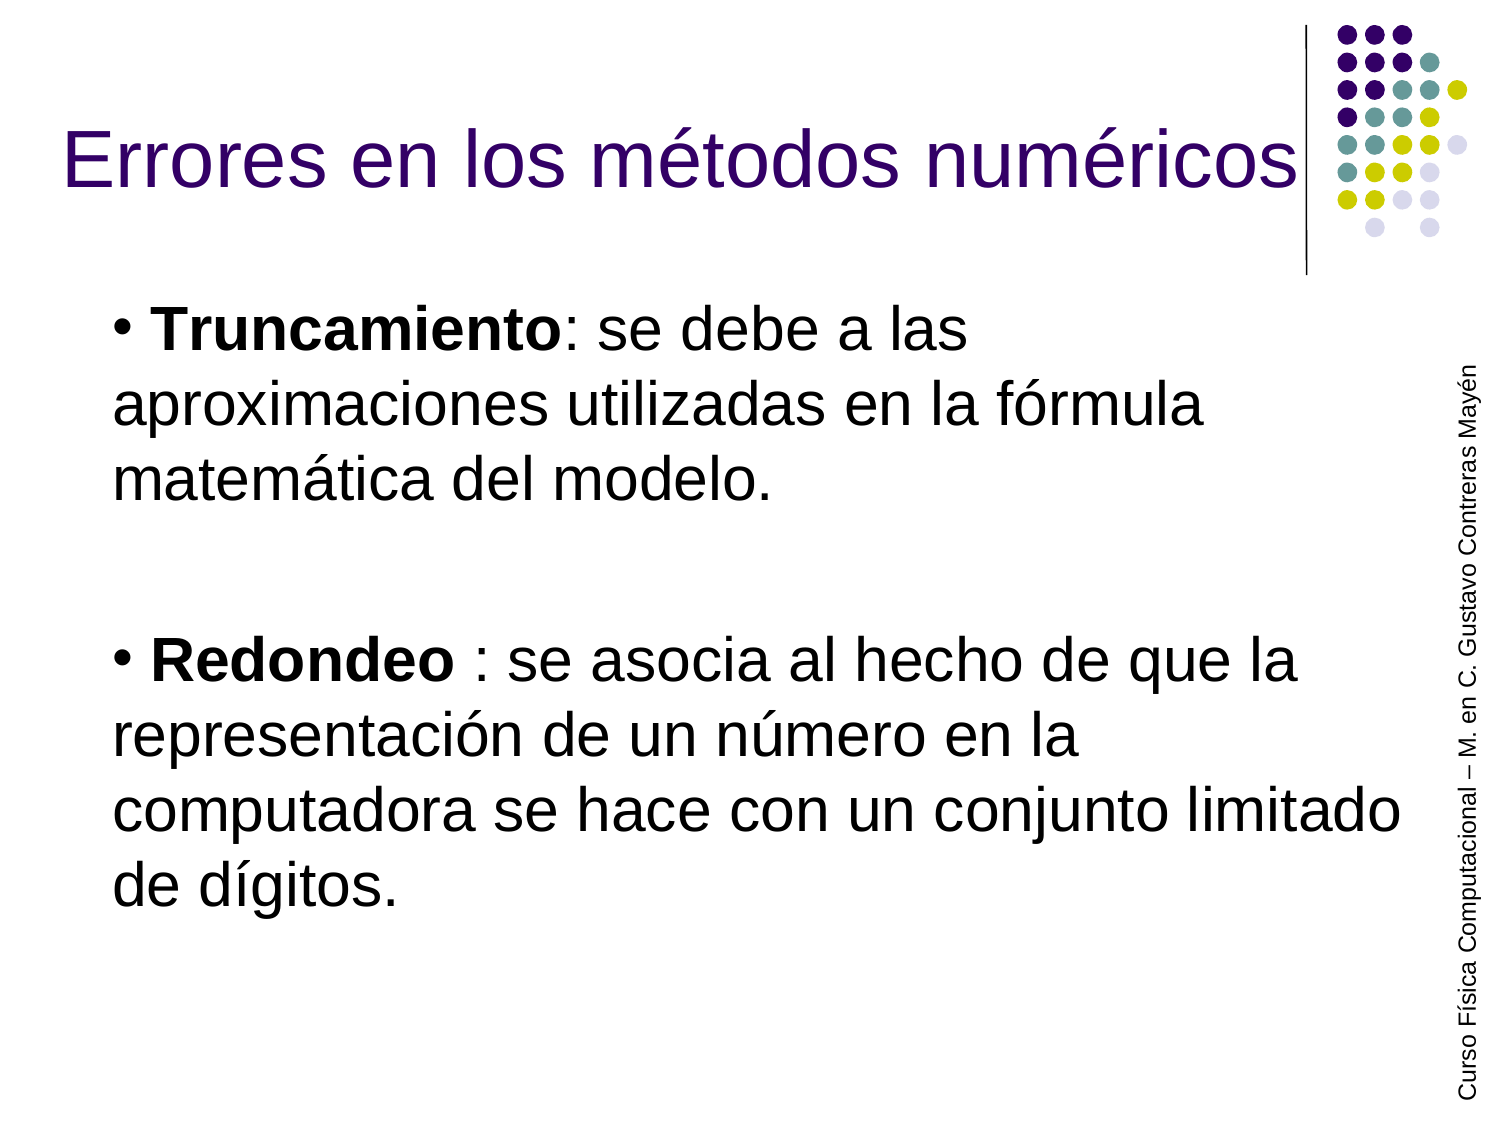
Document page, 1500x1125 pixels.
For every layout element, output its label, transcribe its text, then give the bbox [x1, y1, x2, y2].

text_box Truncamiento: se debe a las aproximaciones utilizadas en la fórmula matemática del modelo. Redondeo : se asocia al hecho de que la representación de un número en la computadora se hace con un conjunto limitado de dígitos. [112, 236, 1418, 972]
text_box Errores en los métodos numéricos [46, 23, 1328, 212]
